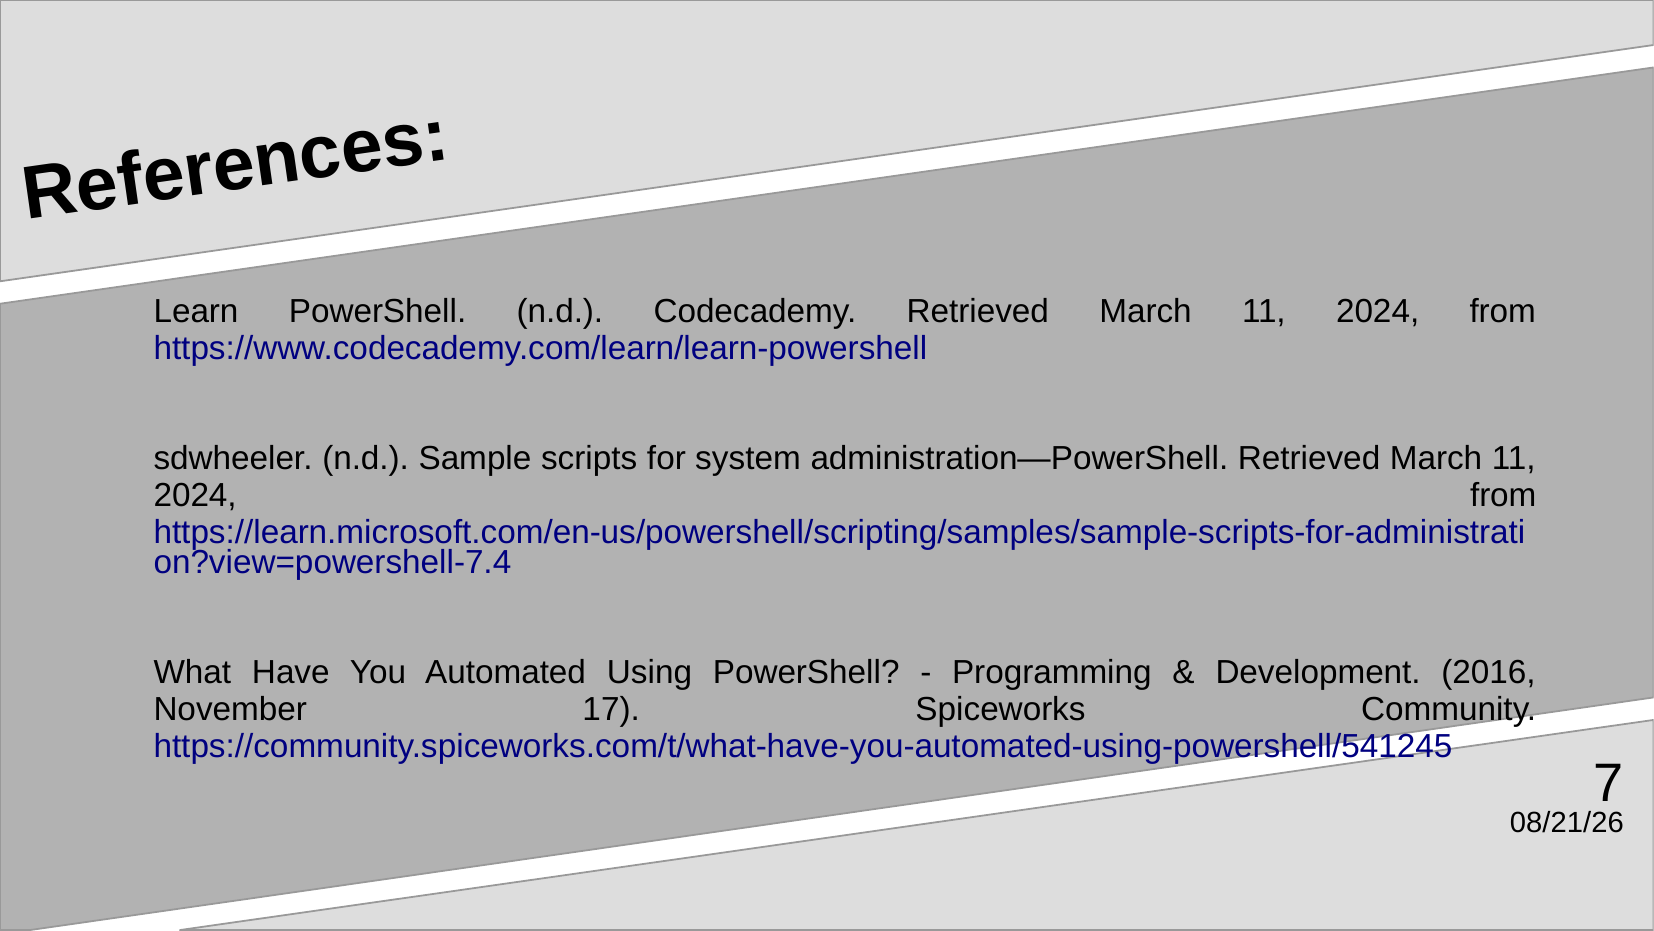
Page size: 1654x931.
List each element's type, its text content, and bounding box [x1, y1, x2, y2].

list Learn PowerShell. (n.d.). Codecademy. Retrieved March 11, 2024, from https://www.codecademy.com/learn/learn-powershell sdwheeler. (n.d.). Sample scripts for system administration—PowerShell. Retrieved March 11, 2024, from https://learn.microsoft.com/en-us/powershell/scripting/samples/sample-scripts-for-administration?view=powershell-7.4 What Have You Automated Using PowerShell? - Programming & Development. (2016, November 17). Spiceworks Community. https://community.spiceworks.com/t/what-have-you-automated-using-powershell/541245 [82, 292, 1538, 833]
title References: [11, 0, 1496, 272]
